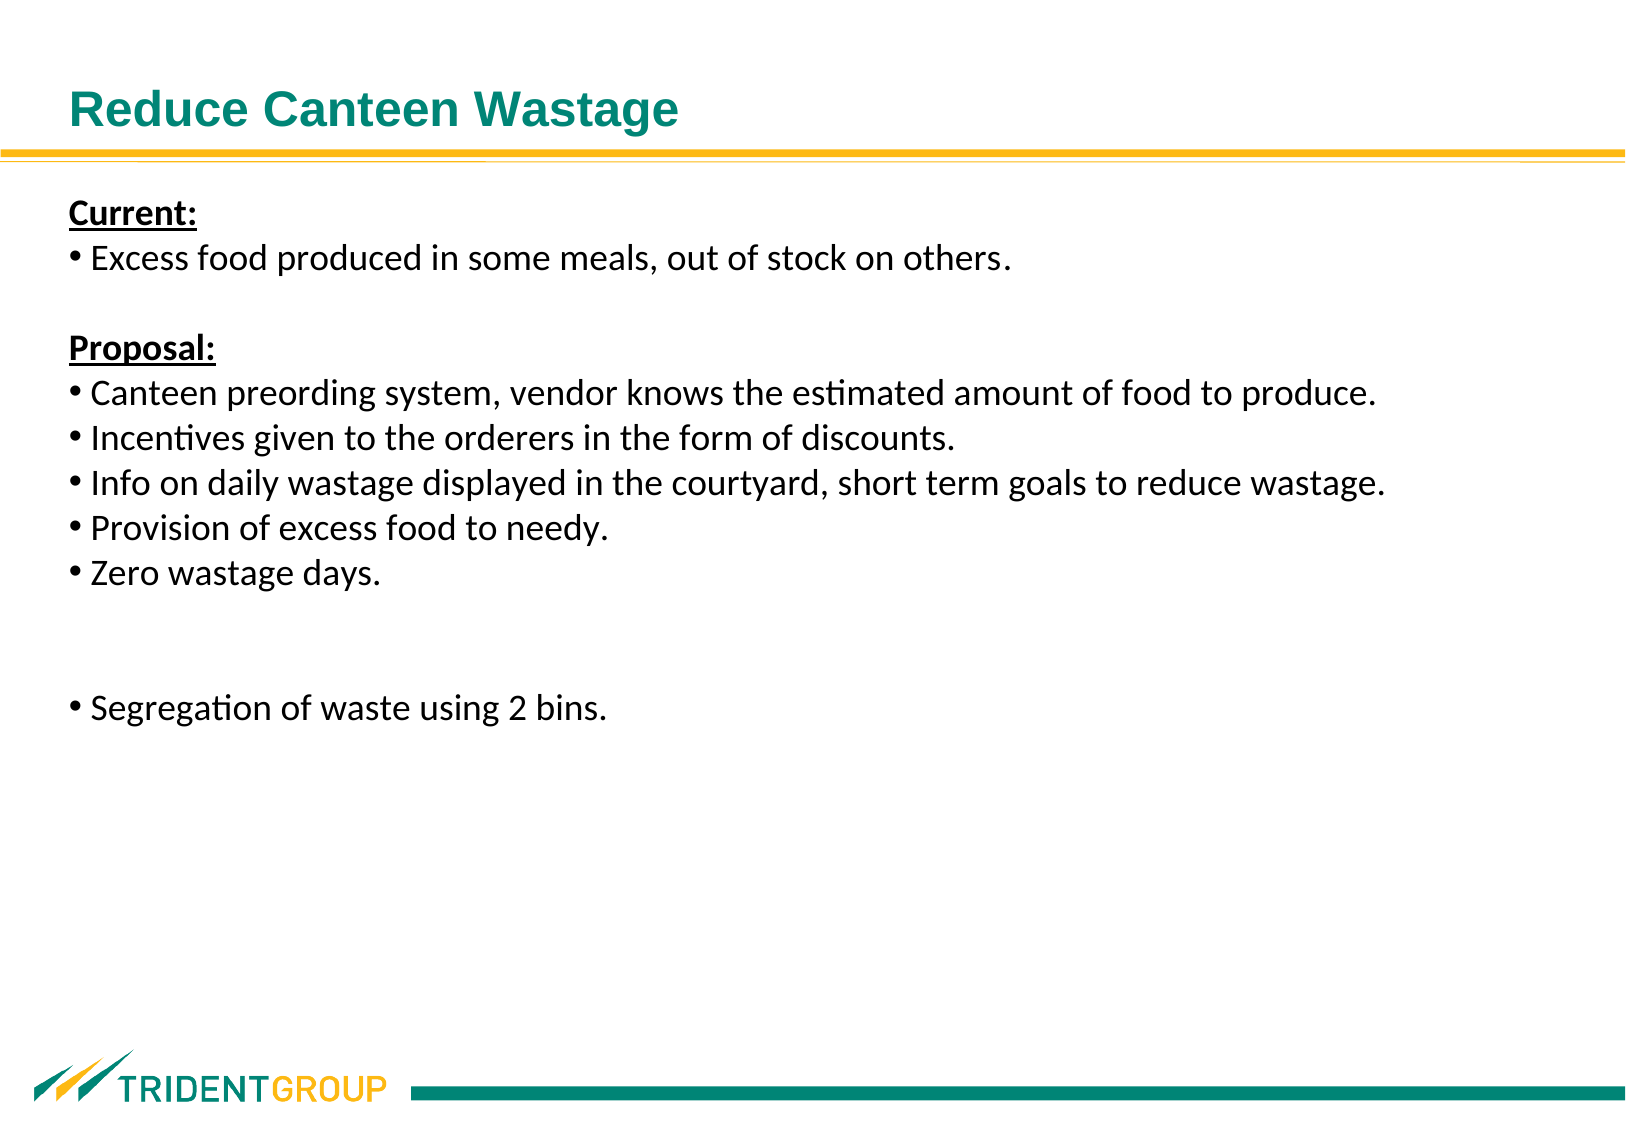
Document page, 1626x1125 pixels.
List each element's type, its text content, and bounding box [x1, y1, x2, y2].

text_box Current: Excess food produced in some meals, out of stock on others. Proposal: Canteen preording system, vendor knows the estimated amount of food to produce. Incentives given to the orderers in the form of discounts. Info on daily wastage displayed in the courtyard, short term goals to reduce wastage. Provision of excess food to needy. Zero wastage days. Segregation of waste using 2 bins. [54, 180, 1571, 781]
title Reduce Canteen Wastage [54, 68, 1571, 145]
picture [27, 1044, 394, 1122]
text_box [411, 1086, 1626, 1101]
text_box [0, 149, 1626, 158]
